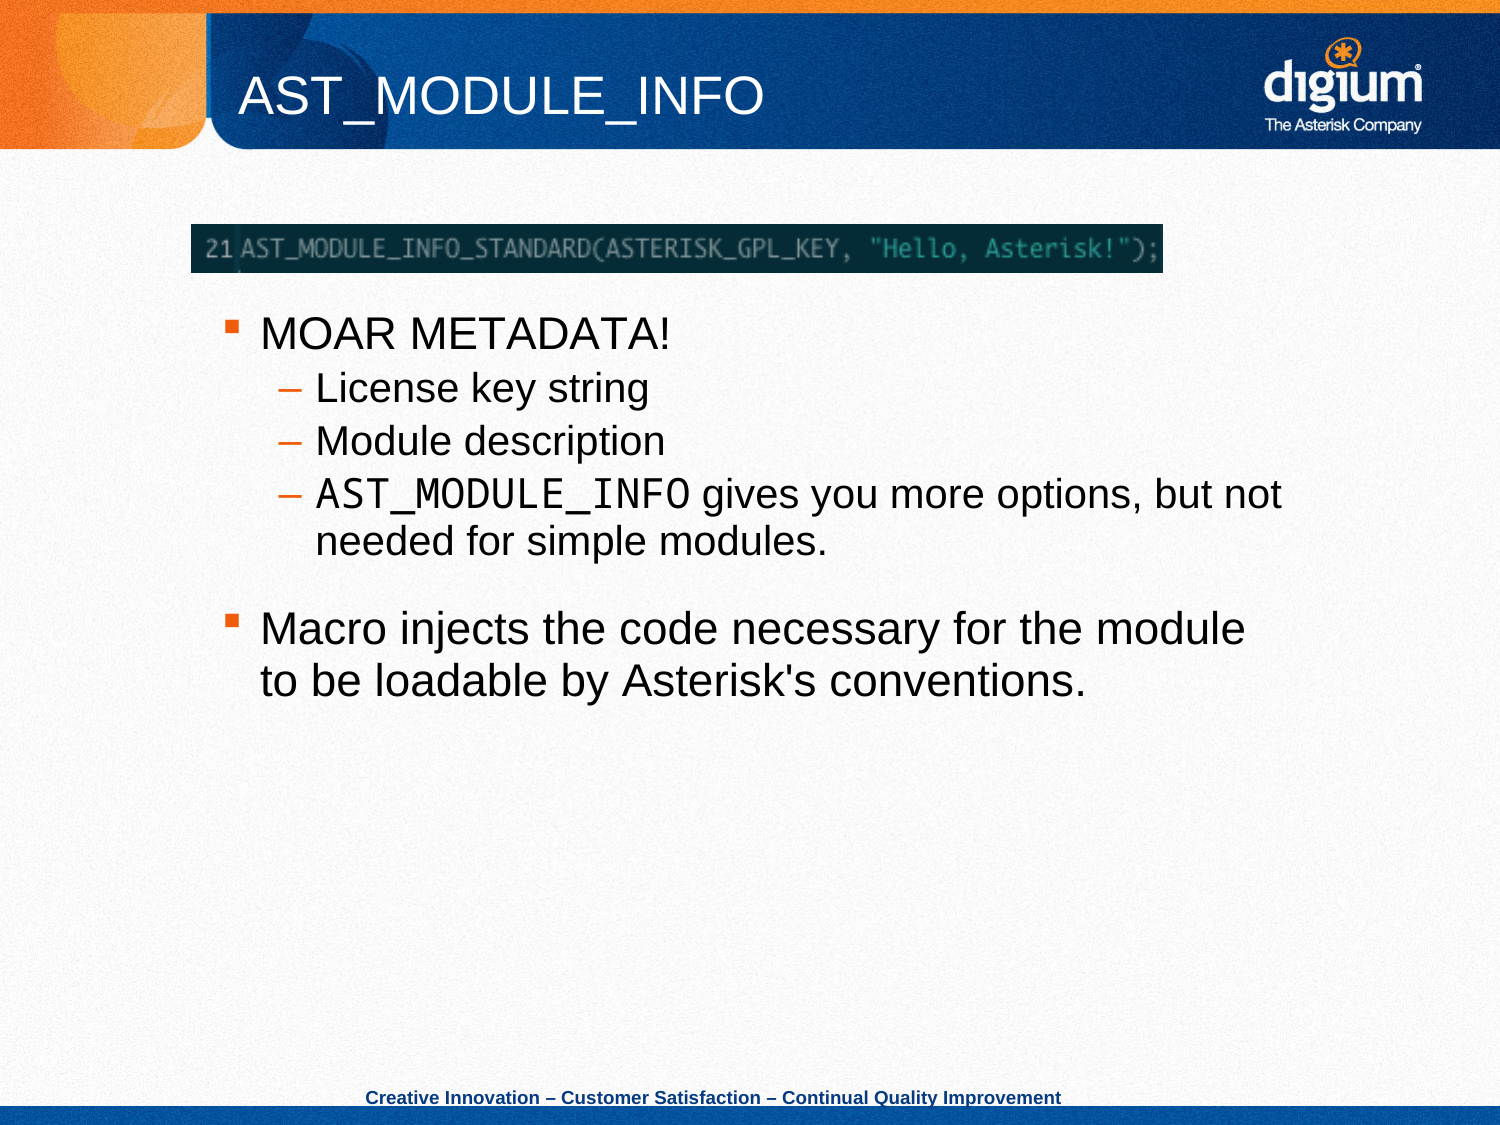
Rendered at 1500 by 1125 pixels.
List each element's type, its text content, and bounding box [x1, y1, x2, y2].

title AST_MODULE_INFO [238, 27, 1243, 127]
list MOAR METADATA! License key string Module description AST_MODULE_INFO gives you more options, but not needed for simple modules. Macro injects the code necessary for the module to be loadable by Asterisk's conventions. [206, 299, 1301, 877]
picture [0, 0, 1500, 1125]
